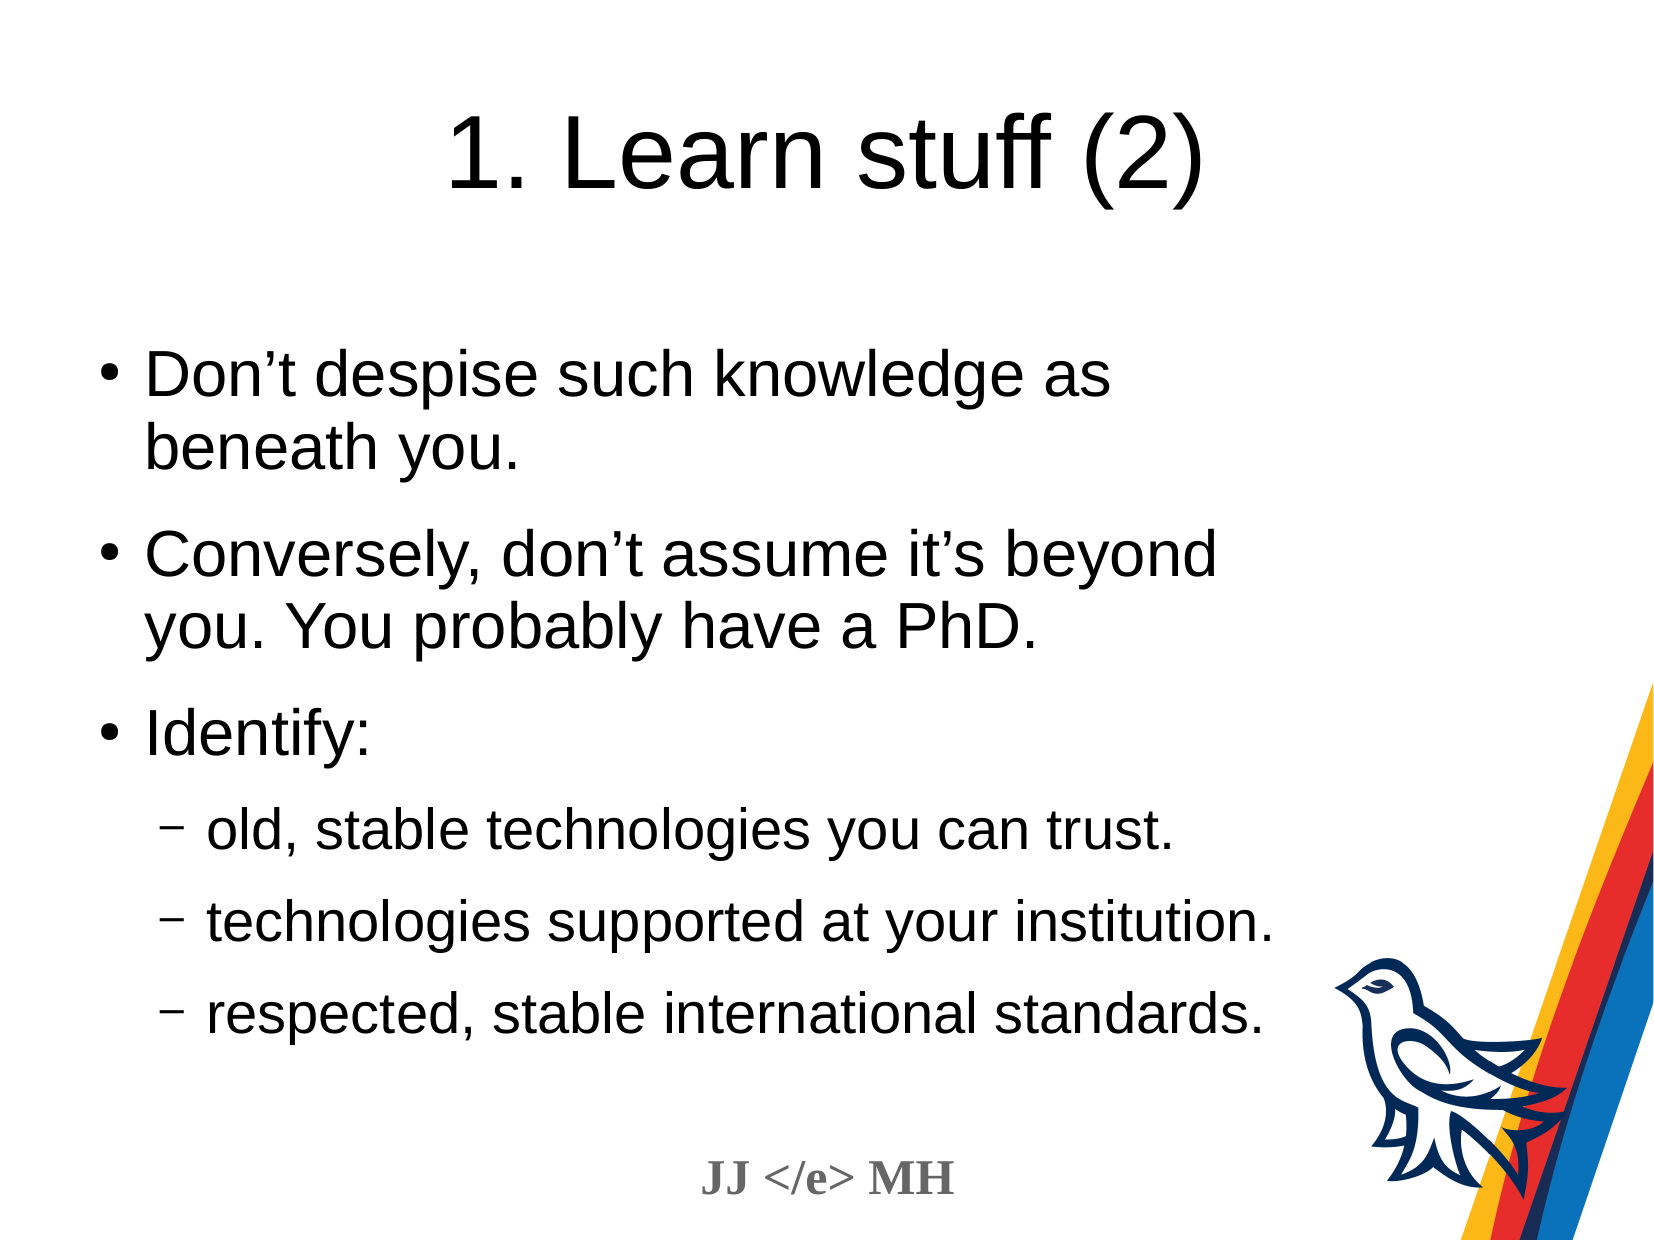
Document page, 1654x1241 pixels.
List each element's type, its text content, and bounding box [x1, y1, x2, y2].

title 1. Learn stuff (2) [82, 49, 1571, 257]
list Don’t despise such knowledge as beneath you. Conversely, don’t assume it’s beyond you. You probably have a PhD. Identify: old, stable technologies you can trust. technologies supported at your institution. respected, stable international standards. [82, 337, 1300, 1057]
picture [1324, 684, 1654, 1240]
